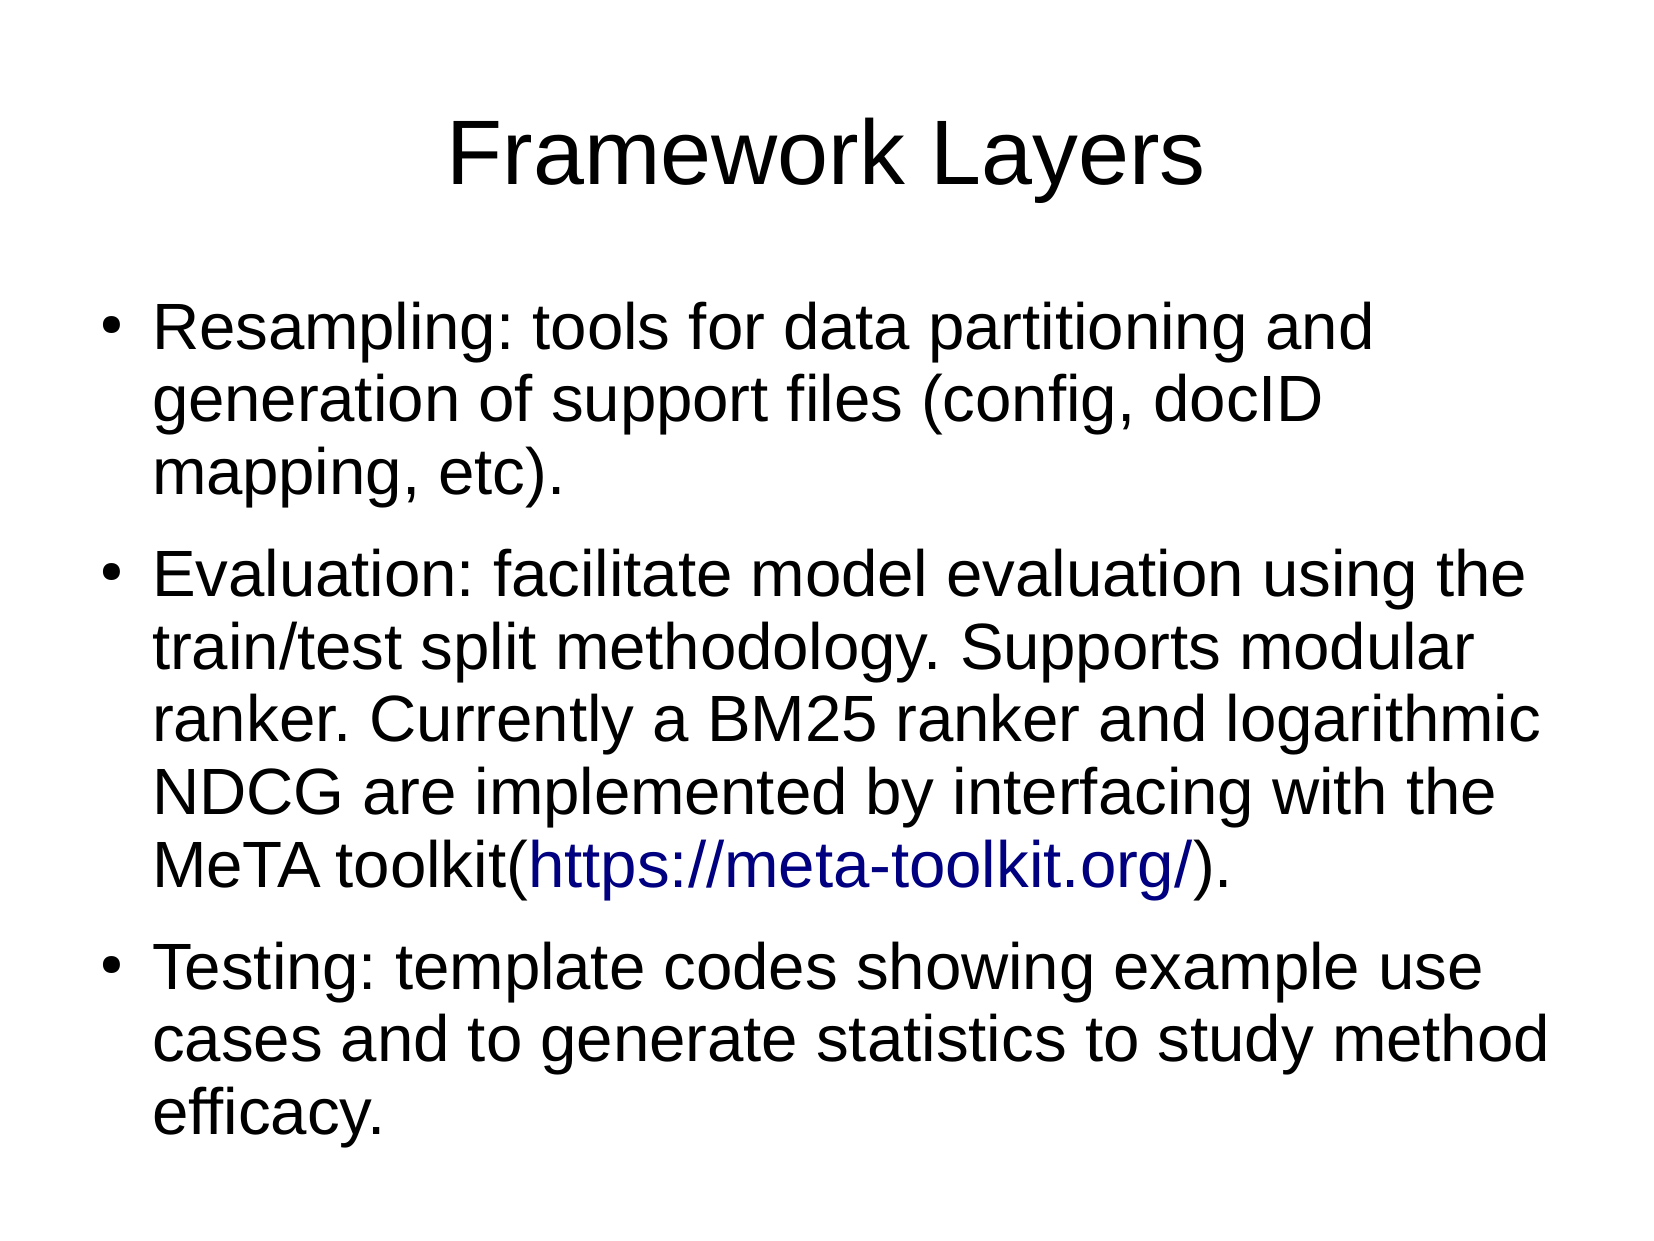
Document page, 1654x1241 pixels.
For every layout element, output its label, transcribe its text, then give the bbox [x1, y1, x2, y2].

title Framework Layers [82, 49, 1571, 257]
list Resampling: tools for data partitioning and generation of support files (config, docID mapping, etc). Evaluation: facilitate model evaluation using the train/test split methodology. Supports modular ranker. Currently a BM25 ranker and logarithmic NDCG are implemented by interfacing with the MeTA toolkit(https://meta-toolkit.org/). Testing: template codes showing example use cases and to generate statistics to study method efficacy. [82, 290, 1571, 1216]
